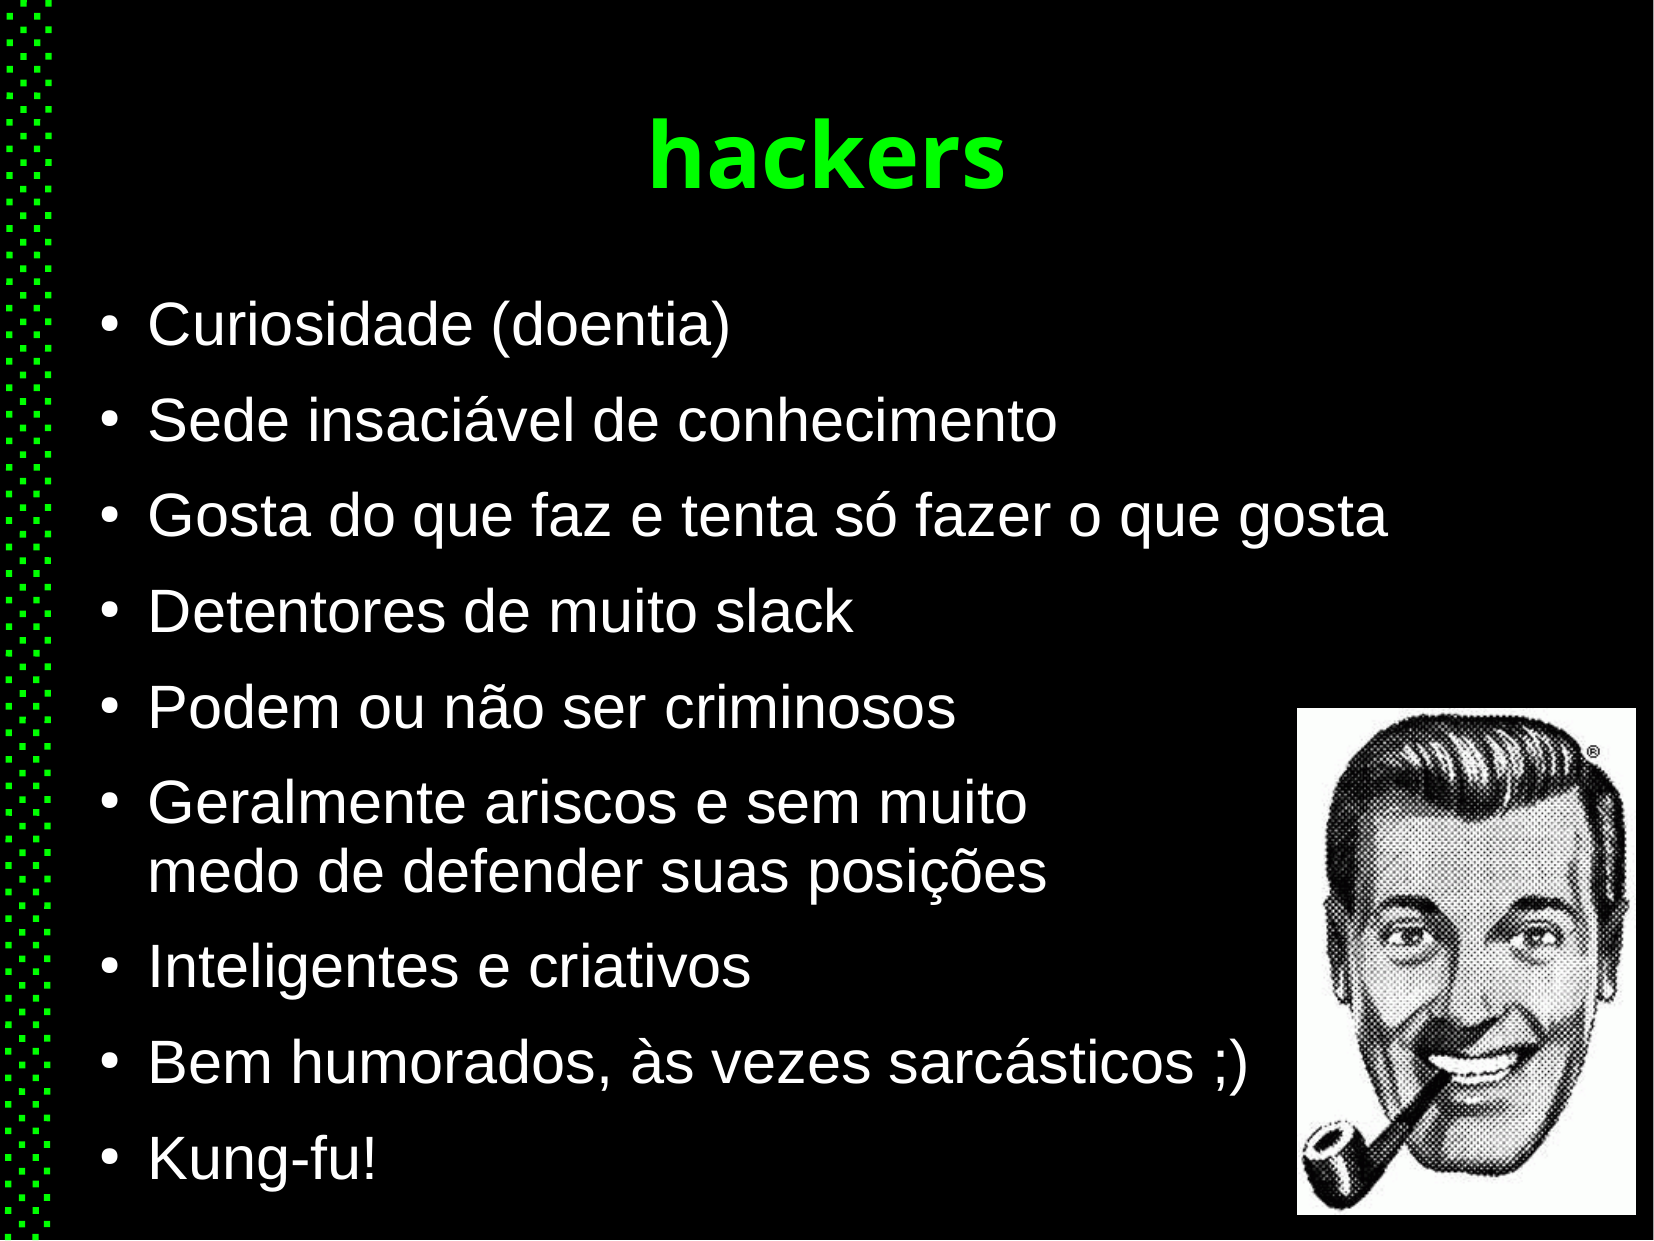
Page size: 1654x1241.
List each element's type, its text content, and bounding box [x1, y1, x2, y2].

list Curiosidade (doentia) Sede insaciável de conhecimento Gosta do que faz e tenta só fazer o que gosta Detentores de muito slack Podem ou não ser criminosos Geralmente ariscos e sem muito medo de defender suas posições Inteligentes e criativos Bem humorados, às vezes sarcásticos ;) Kung-fu! [82, 290, 1571, 1201]
picture [1297, 708, 1636, 1216]
title hackers [82, 49, 1571, 257]
